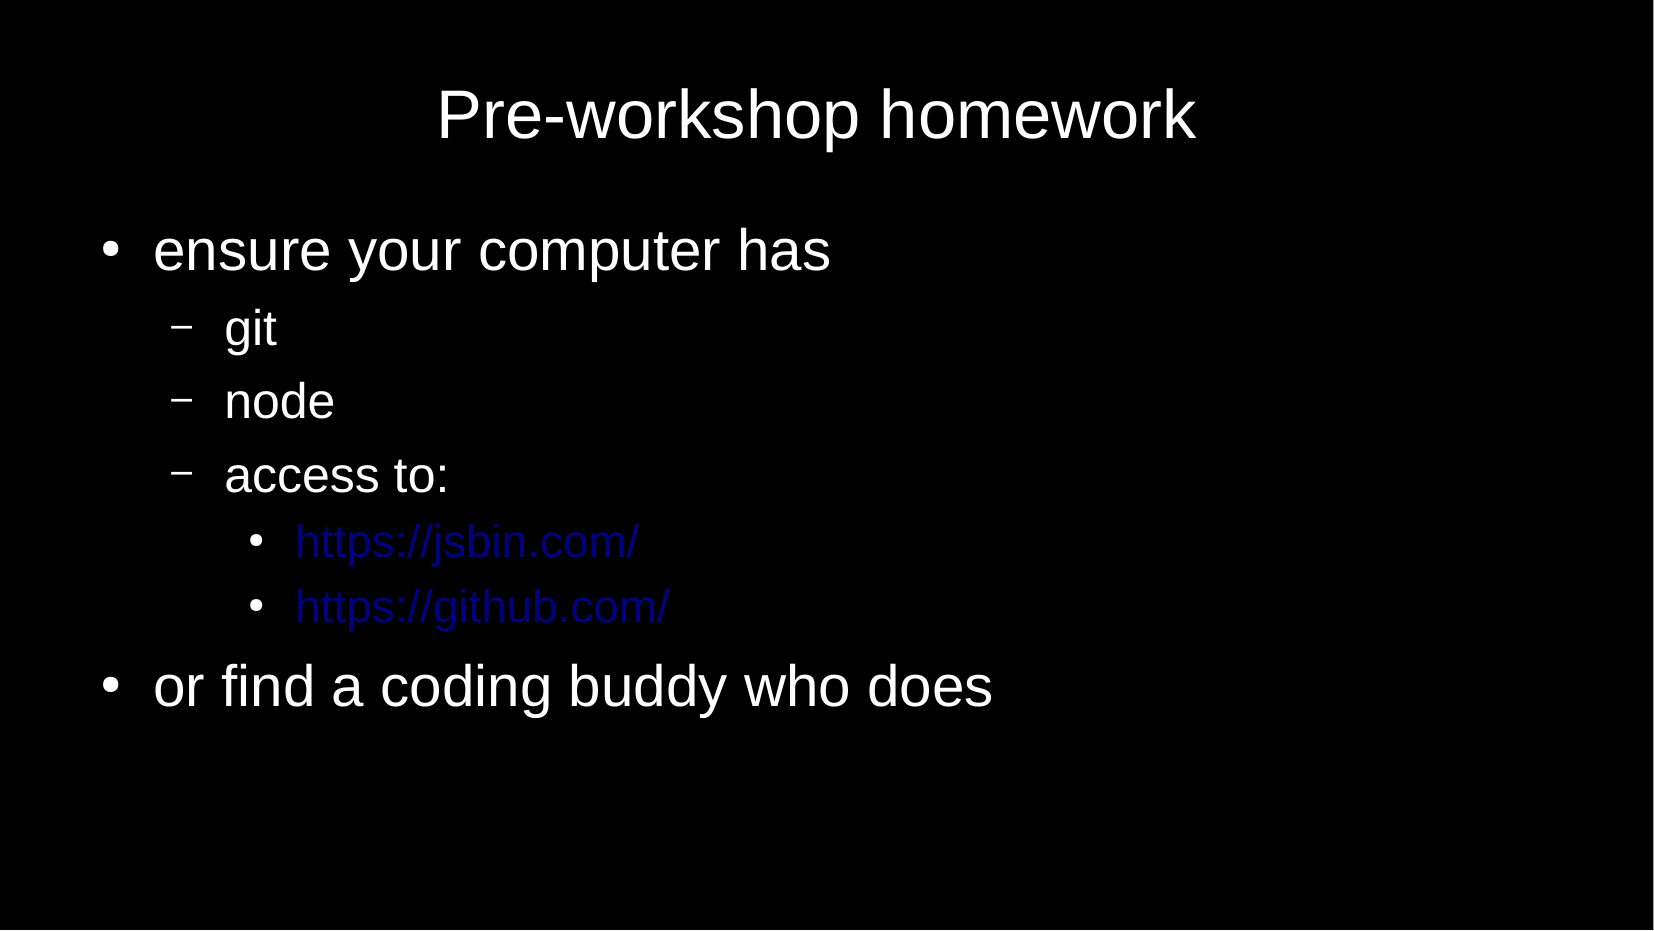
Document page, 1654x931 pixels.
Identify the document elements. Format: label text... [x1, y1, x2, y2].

title Pre-workshop homework [82, 37, 1571, 193]
list ensure your computer has git node access to: https://jsbin.com/ https://github.com/ or find a coding buddy who does [82, 217, 1571, 758]
